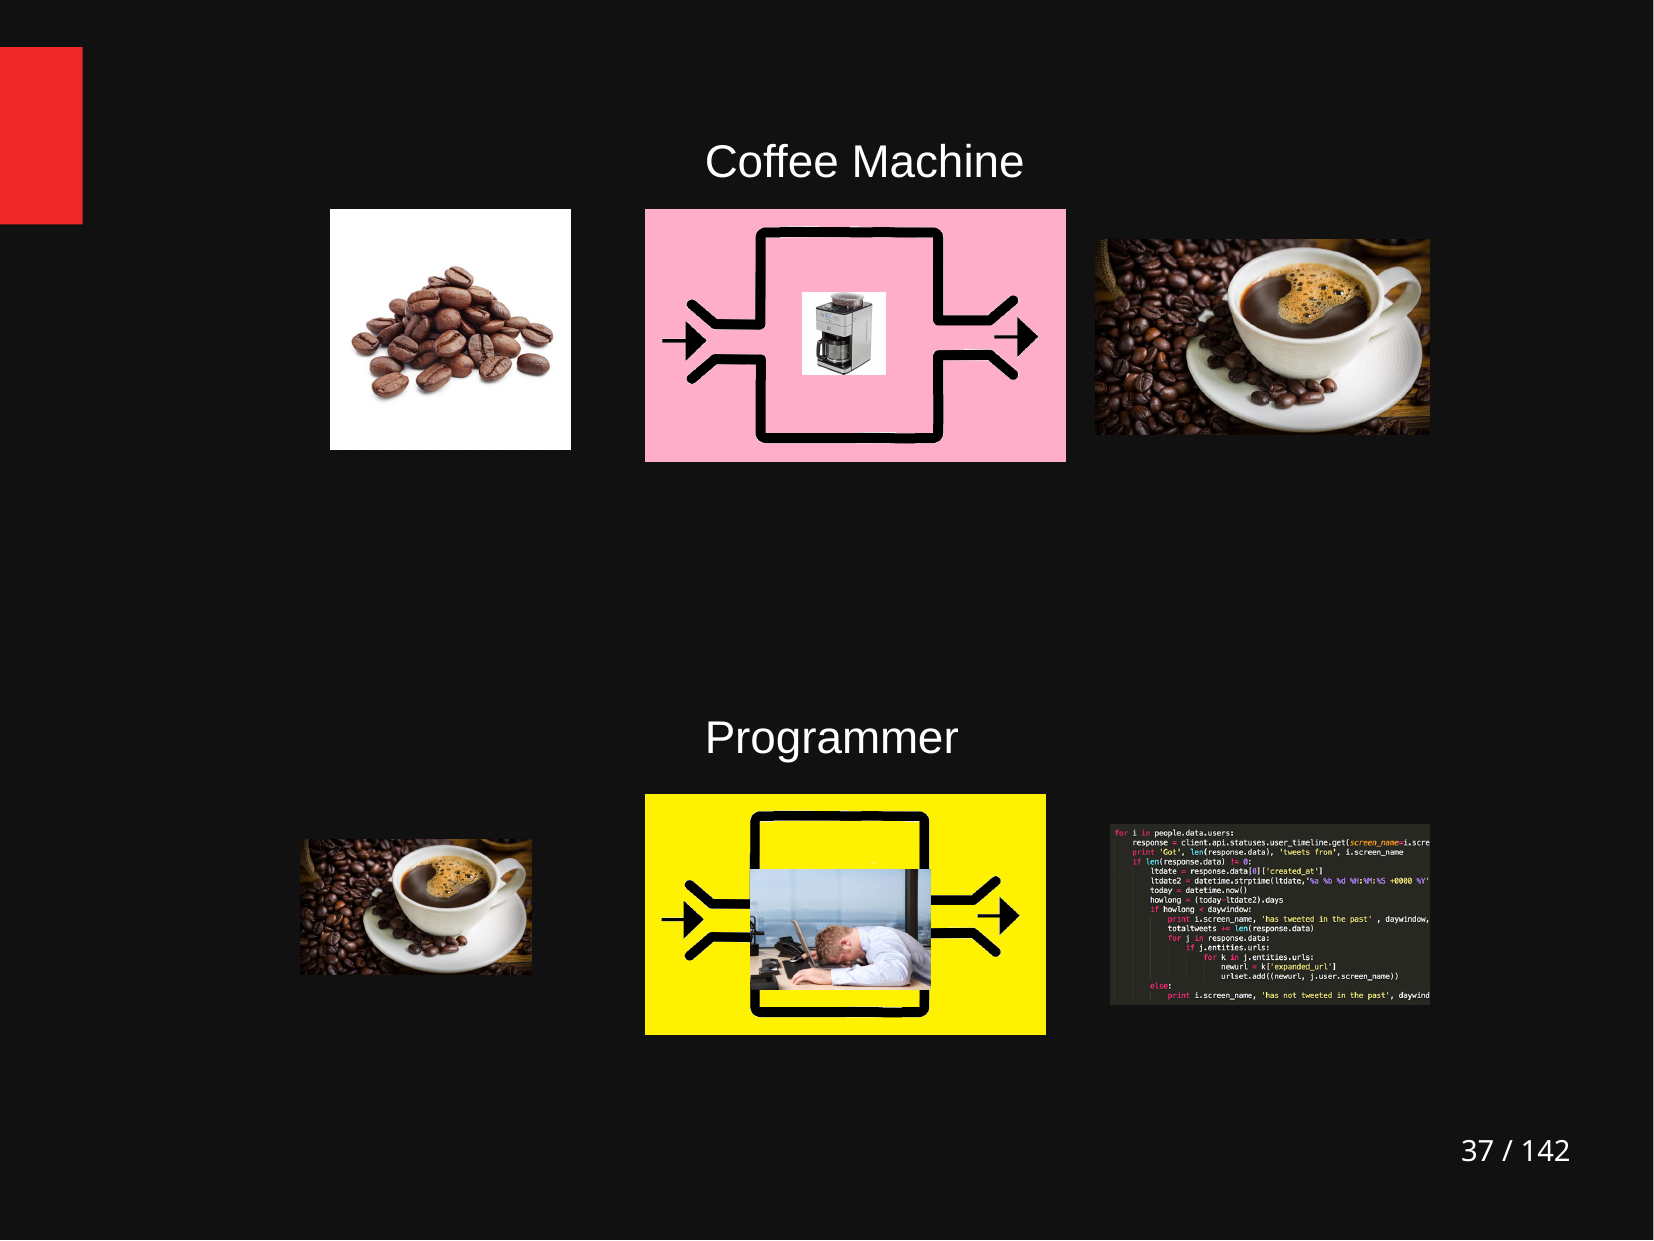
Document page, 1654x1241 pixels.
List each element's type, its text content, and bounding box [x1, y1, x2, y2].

picture [1110, 824, 1430, 1006]
picture [330, 209, 571, 451]
picture [300, 839, 532, 976]
text_box Programmer [690, 705, 1066, 772]
picture [1095, 239, 1430, 436]
picture [645, 794, 1046, 1036]
picture [645, 209, 1066, 462]
text_box Coffee Machine [690, 128, 1040, 196]
